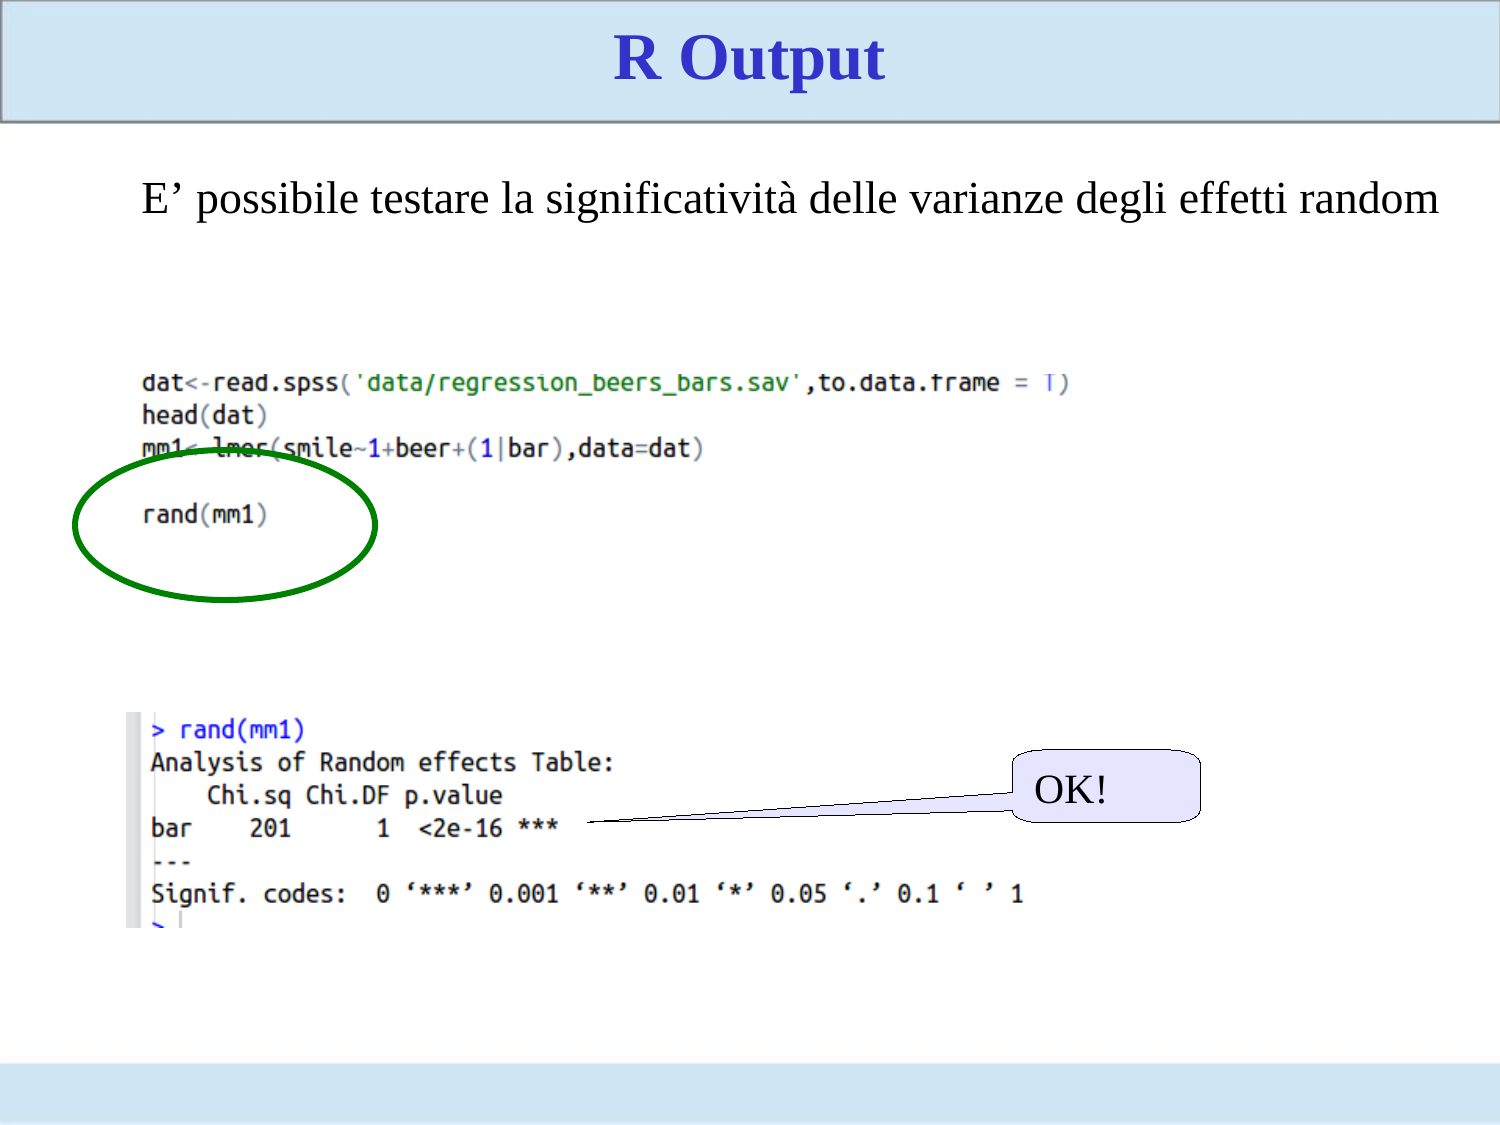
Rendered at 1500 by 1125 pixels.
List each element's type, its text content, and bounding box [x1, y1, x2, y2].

text_box E’ possibile testare la significatività delle varianze degli effetti random [96, 126, 1463, 231]
picture [0, 0, 1500, 1125]
title R Output [112, 0, 1388, 126]
text_box OK! [587, 749, 1201, 823]
